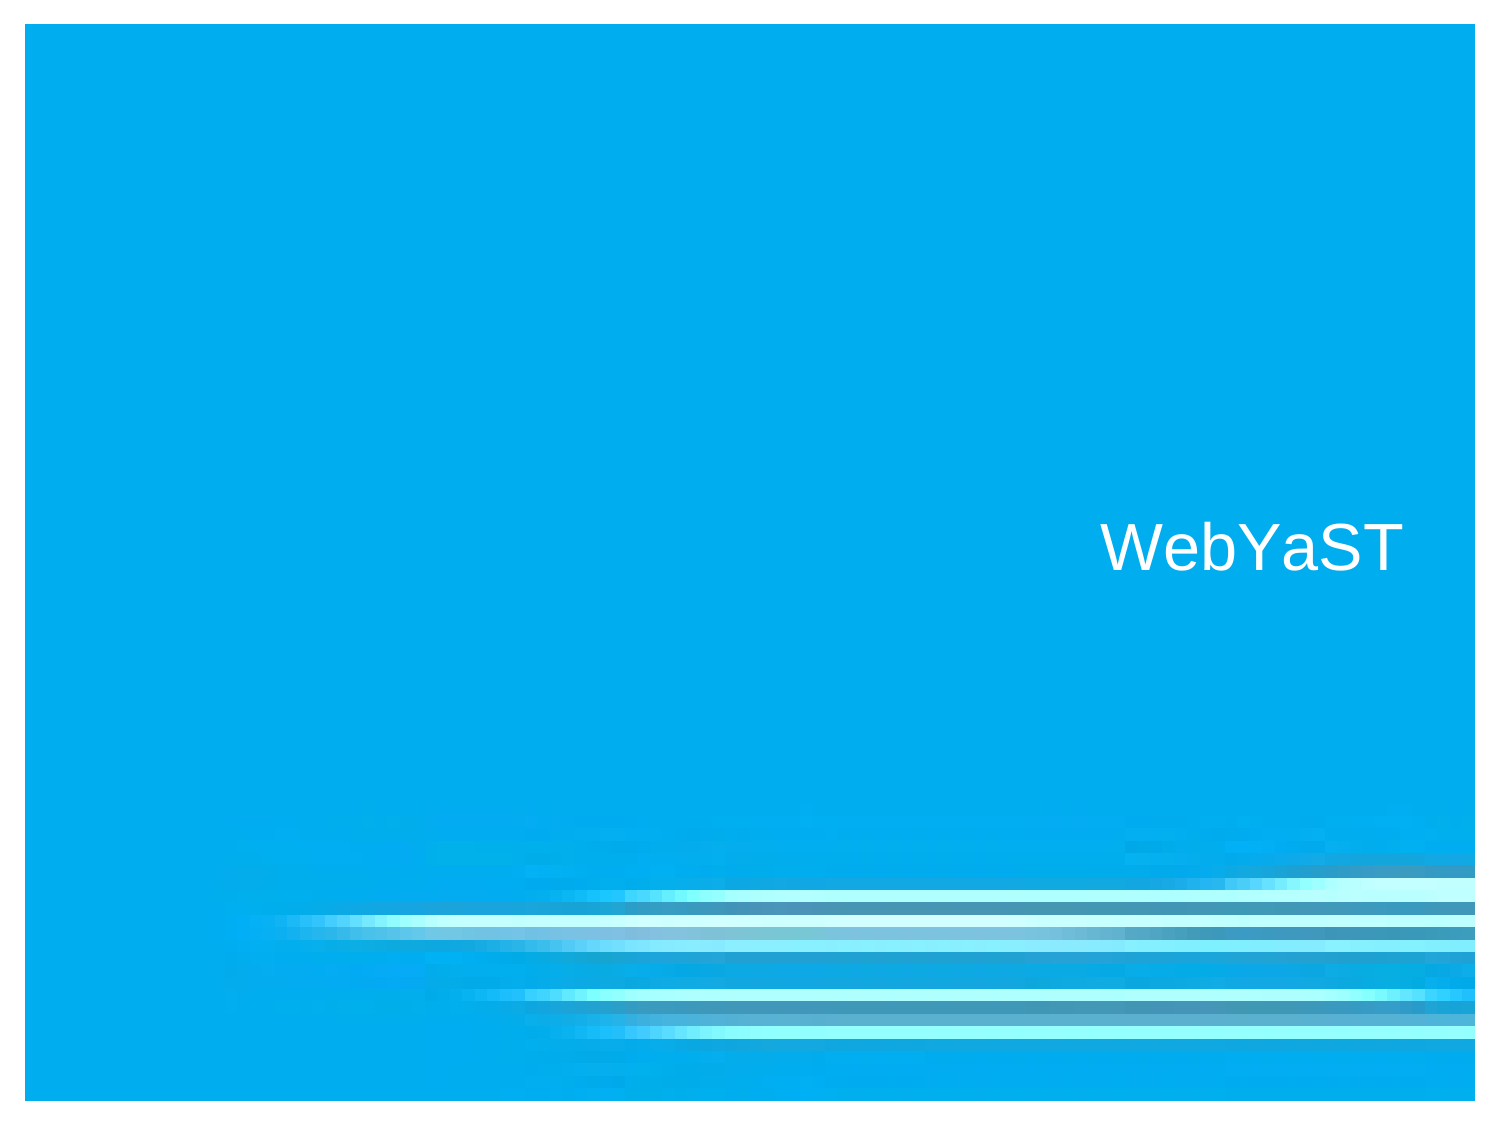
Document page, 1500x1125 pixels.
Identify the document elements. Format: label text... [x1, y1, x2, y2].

picture [288, 854, 1475, 963]
title WebYaST [53, 449, 1404, 638]
picture [488, 978, 1475, 1050]
